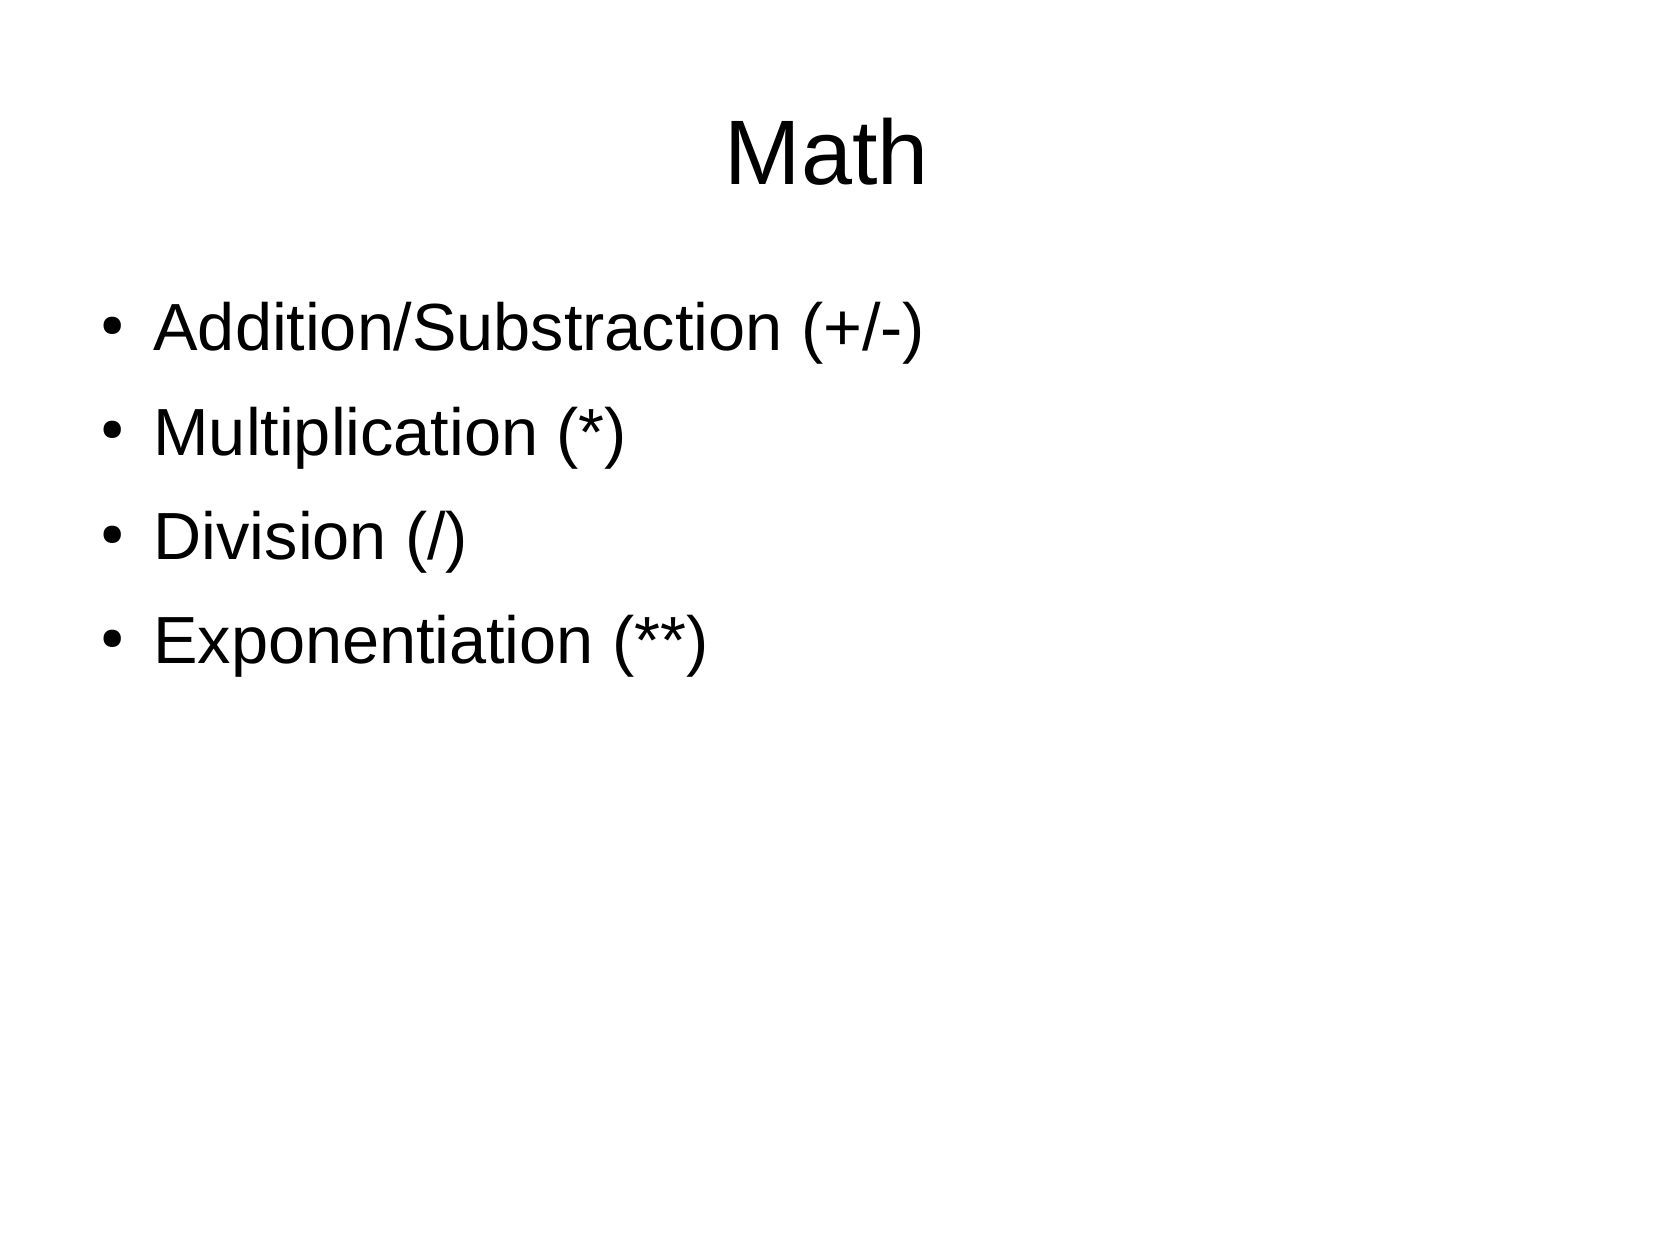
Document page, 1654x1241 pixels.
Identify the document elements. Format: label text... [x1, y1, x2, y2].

title Math [82, 49, 1571, 257]
list Addition/Substraction (+/-) Multiplication (*) Division (/) Exponentiation (**) [82, 290, 1571, 1010]
